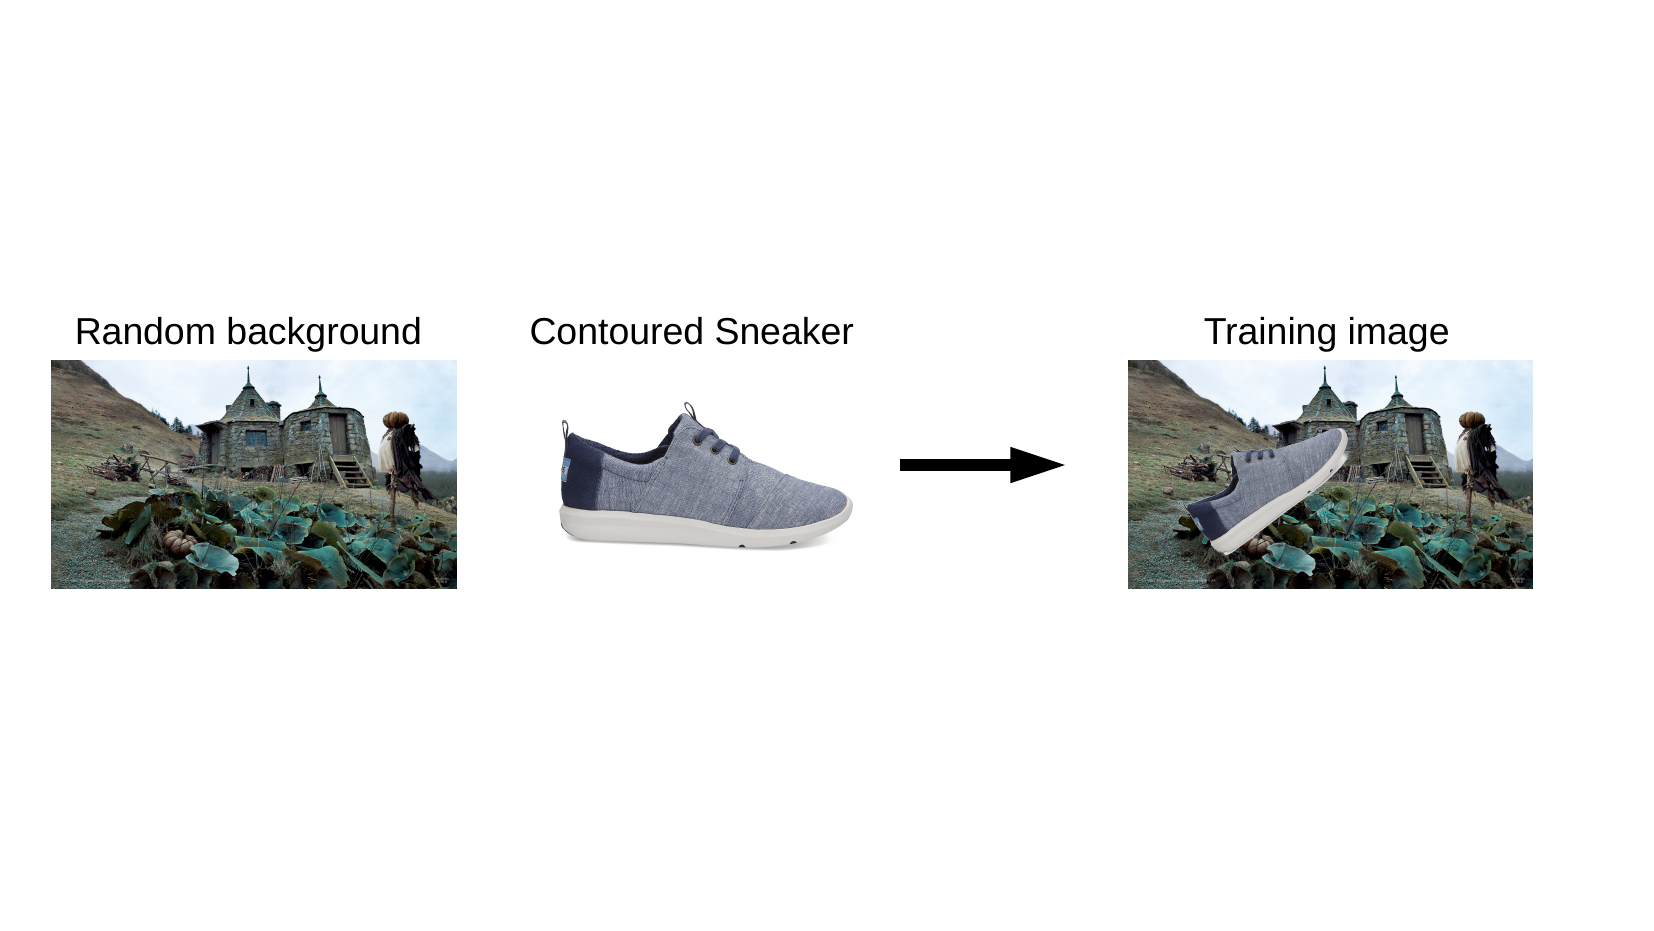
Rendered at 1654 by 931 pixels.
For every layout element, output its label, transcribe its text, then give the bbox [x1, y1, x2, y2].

text_box Training image [1189, 302, 1470, 402]
text_box Contoured Sneaker [514, 302, 912, 360]
text_box Random background [60, 302, 457, 360]
picture [559, 374, 853, 581]
picture [1128, 360, 1533, 589]
picture [51, 360, 457, 589]
